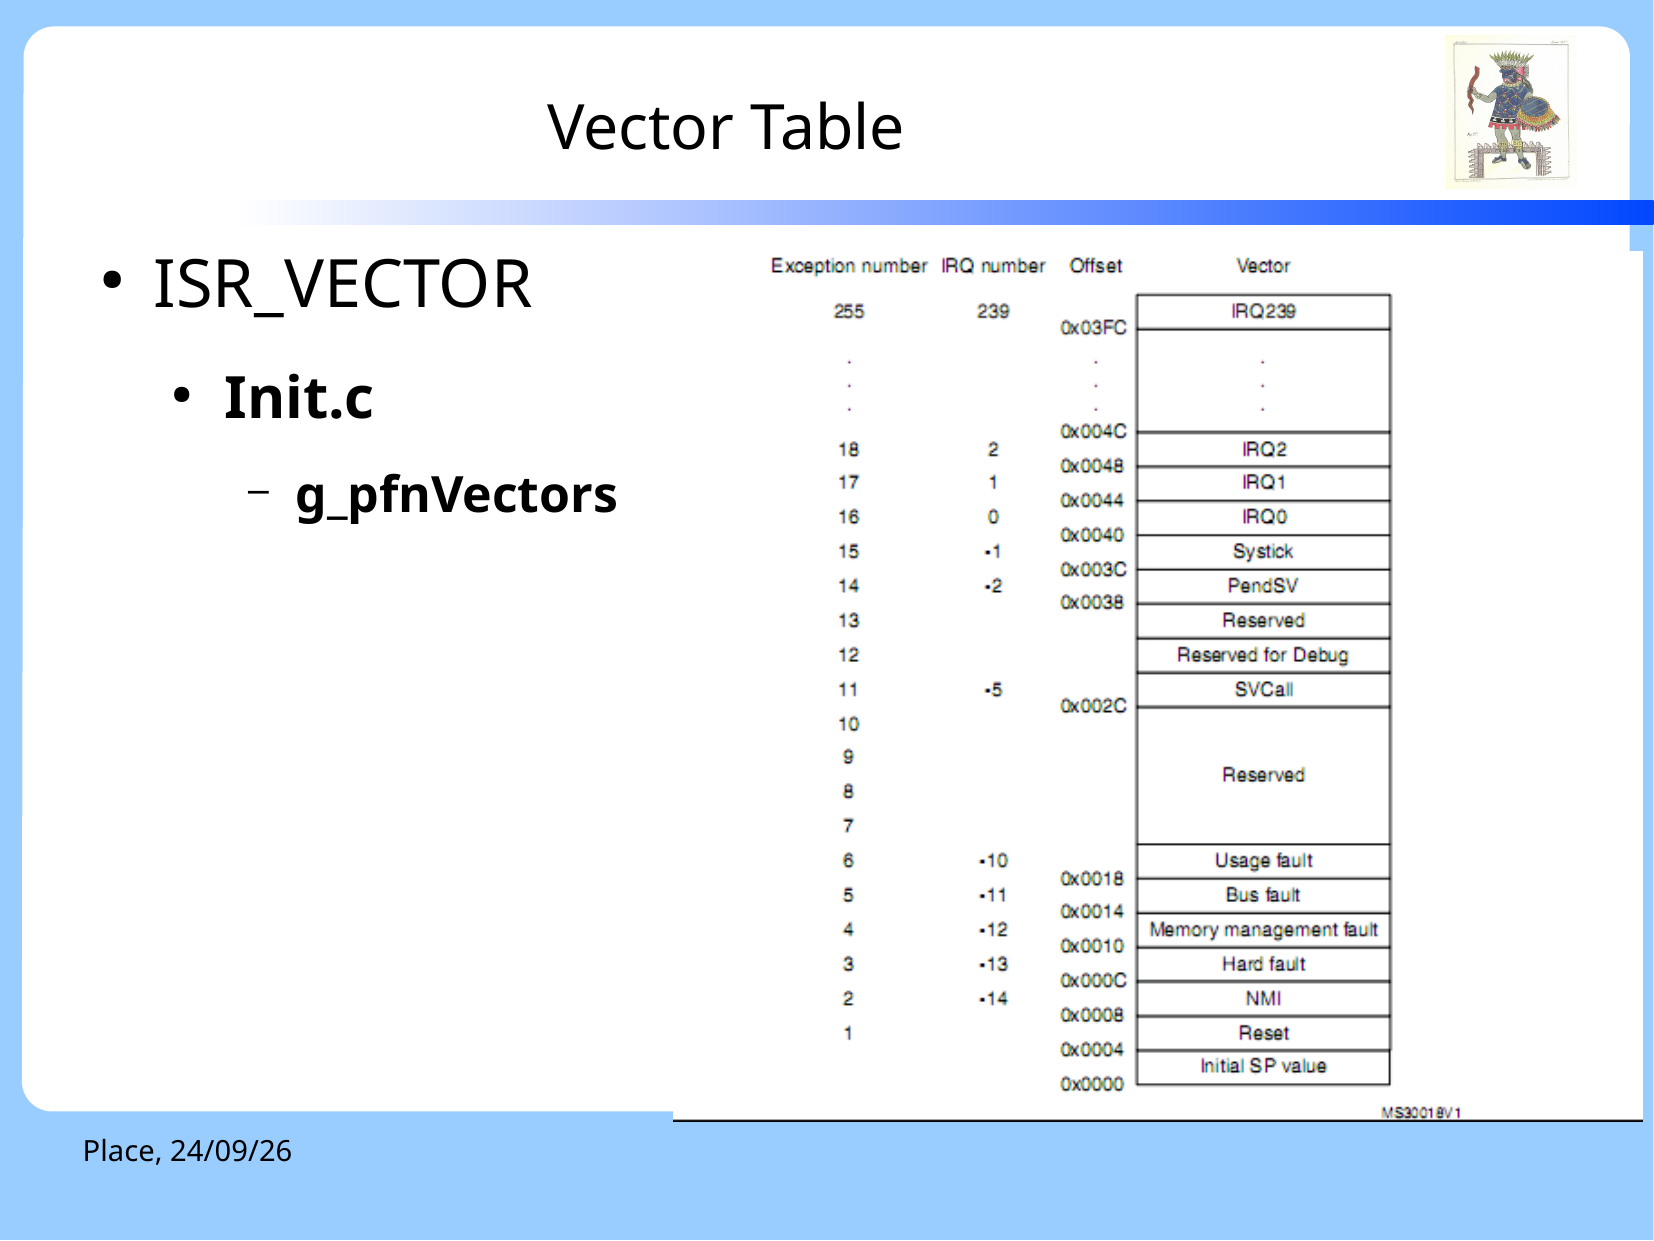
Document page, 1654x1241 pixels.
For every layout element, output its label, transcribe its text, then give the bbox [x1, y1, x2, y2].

picture [1446, 35, 1577, 189]
list ISR_VECTOR Init.c g_pfnVectors [82, 236, 815, 1055]
title Vector Table [82, 49, 1371, 201]
picture [673, 251, 1643, 1123]
